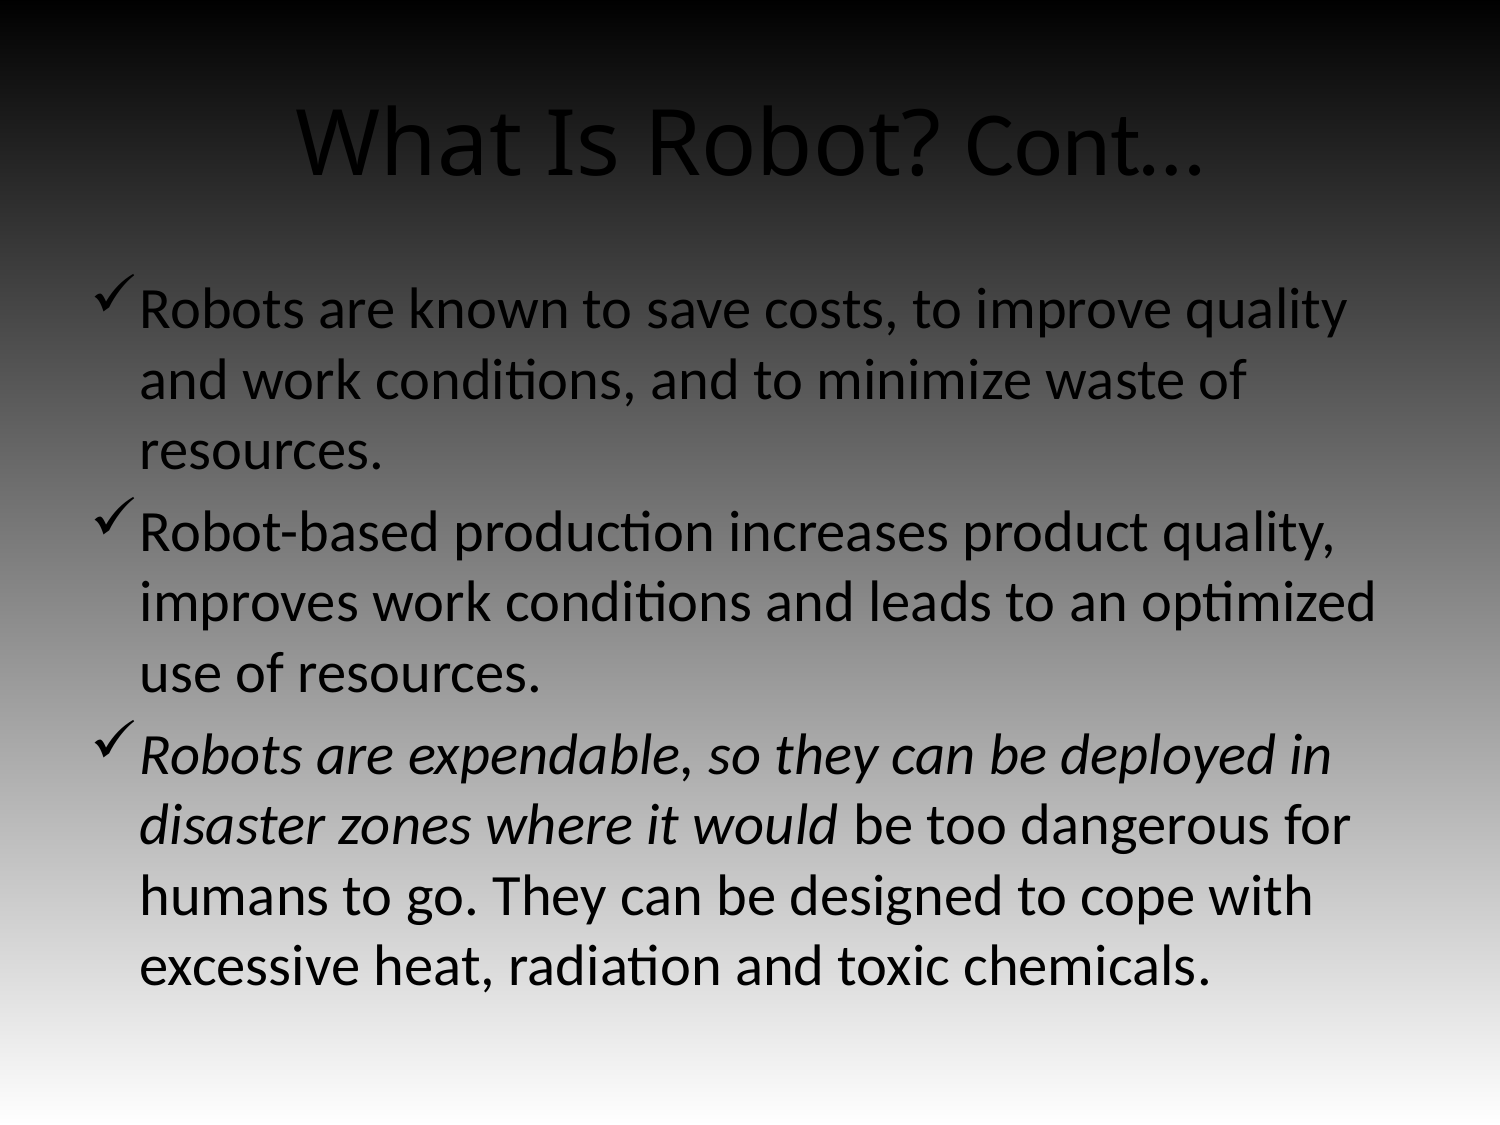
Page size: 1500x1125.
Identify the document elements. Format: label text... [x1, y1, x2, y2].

title What Is Robot? Cont… [75, 45, 1425, 233]
list Robots are known to save costs, to improve quality and work conditions, and to minimize waste of resources. Robot-based production increases product quality, improves work conditions and leads to an optimized use of resources. Robots are expendable, so they can be deployed in disaster zones where it would be too dangerous for humans to go. They can be designed to cope with excessive heat, radiation and toxic chemicals. [75, 262, 1425, 1005]
